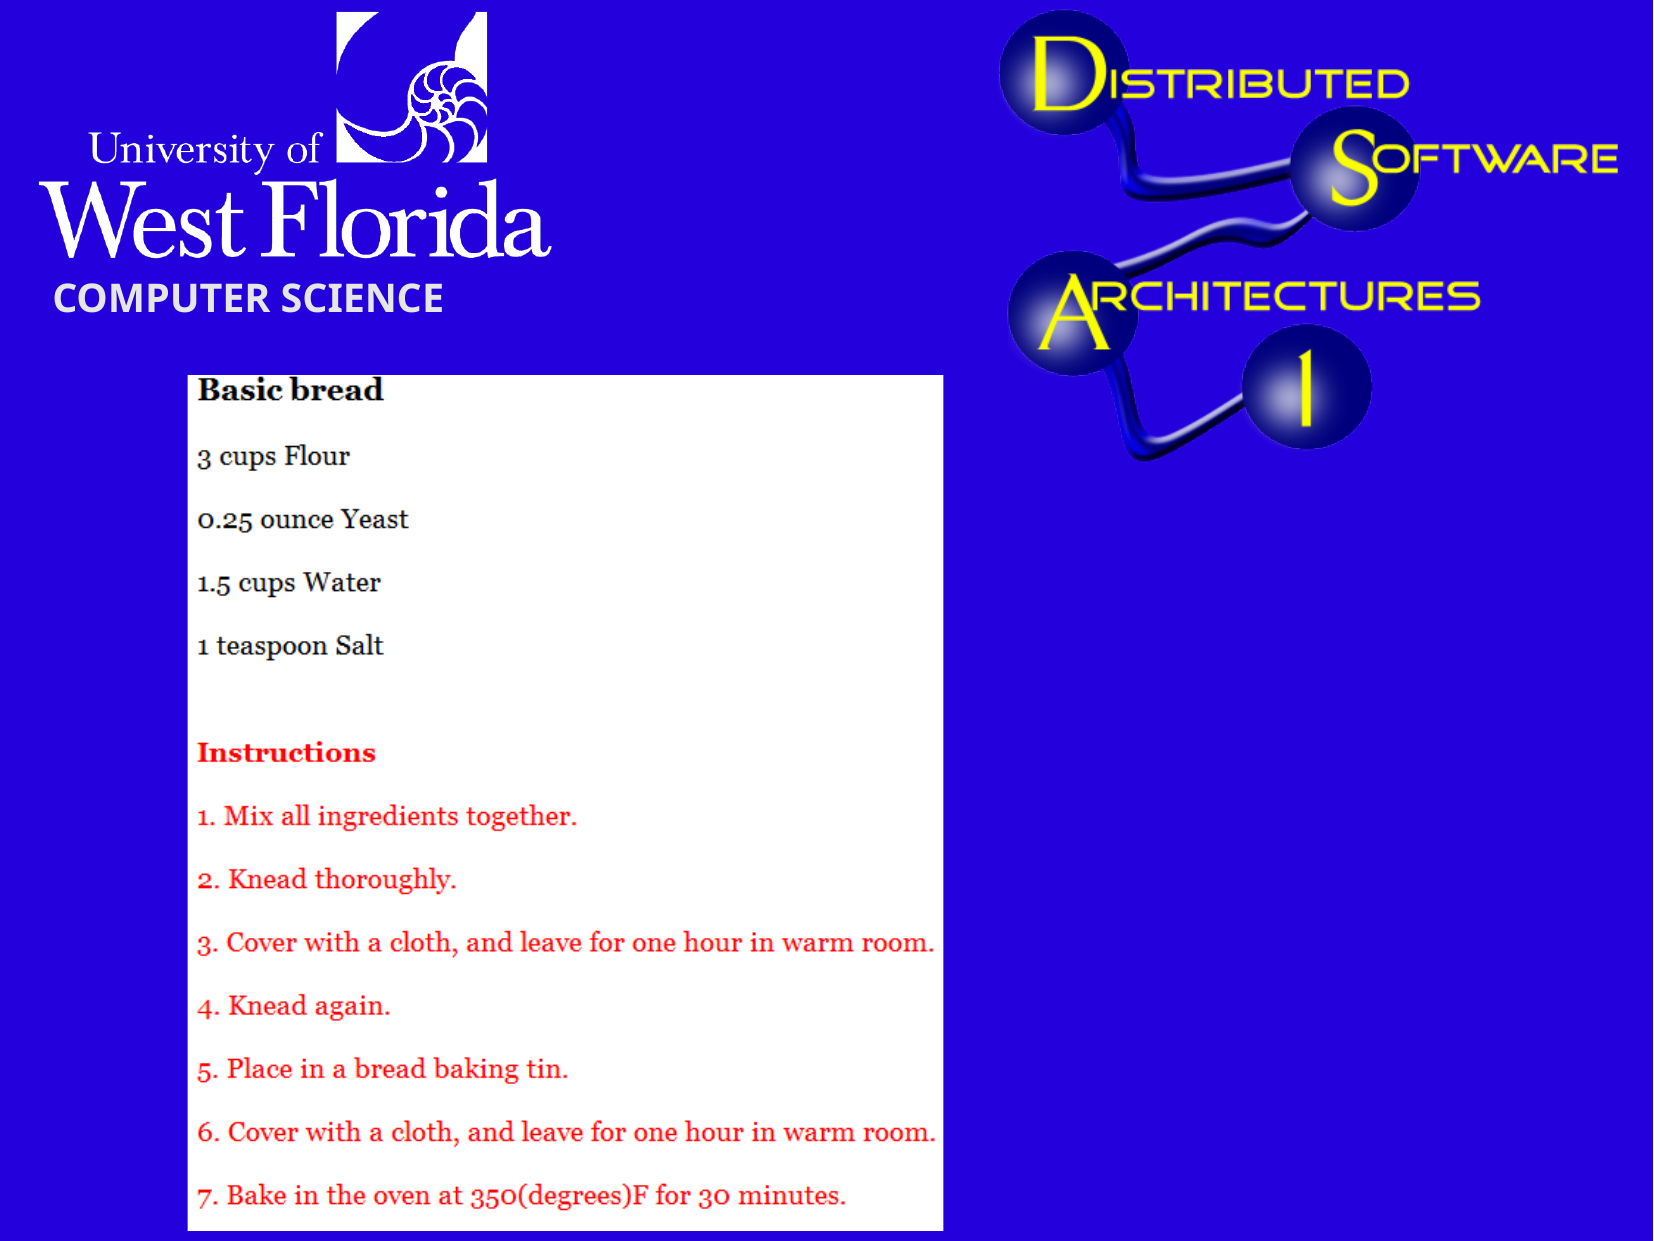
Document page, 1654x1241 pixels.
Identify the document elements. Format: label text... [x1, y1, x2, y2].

picture [187, 0, 1653, 1231]
text_box COMPUTER SCIENCE [37, 262, 563, 334]
picture [37, 0, 559, 262]
